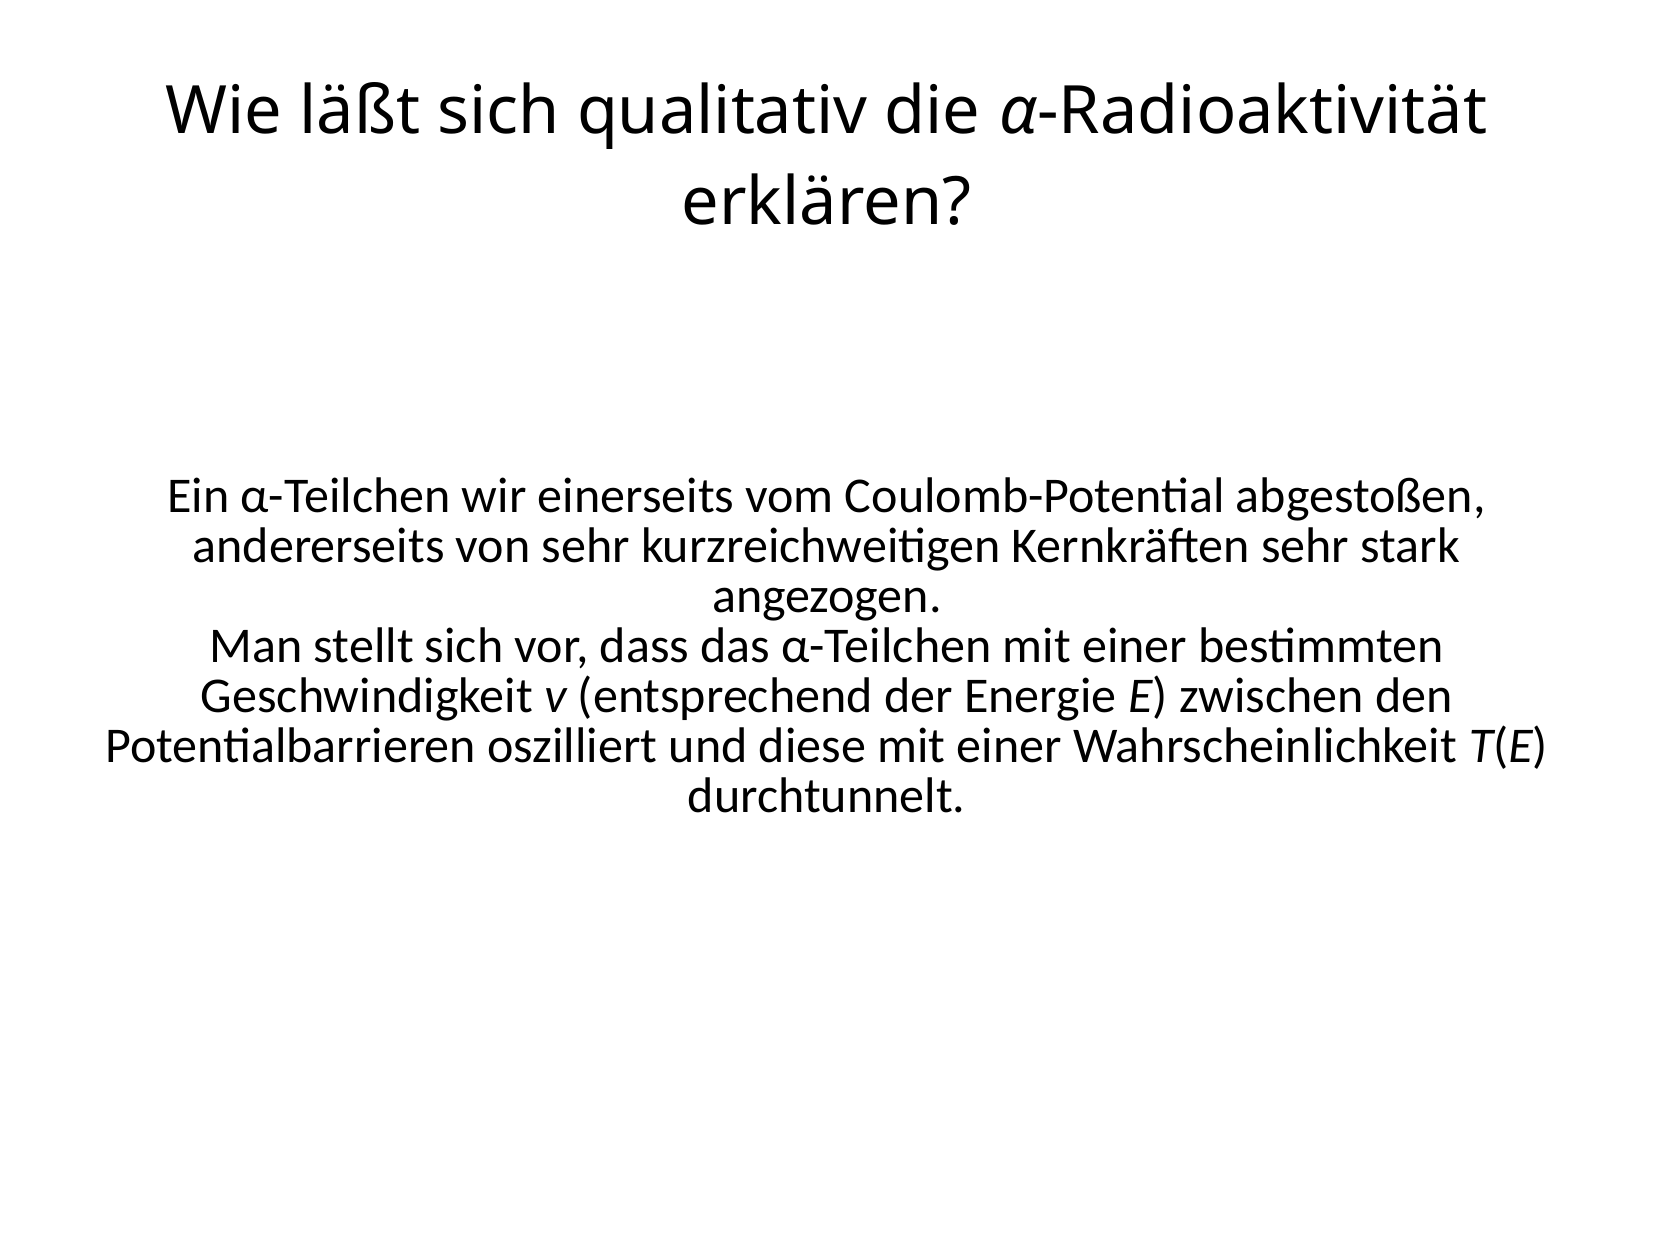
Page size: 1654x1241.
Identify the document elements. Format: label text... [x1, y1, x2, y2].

subtitle Ein α-Teilchen wir einerseits vom Coulomb-Potential abgestoßen, andererseits von sehr kurzreichweitigen Kernkräften sehr stark angezogen. Man stellt sich vor, dass das α-Teilchen mit einer bestimmten Geschwindigkeit v (entsprechend der Energie E) zwischen den Potentialbarrieren oszilliert und diese mit einer Wahrscheinlichkeit T(E) durchtunnelt. [82, 290, 1571, 1010]
title Wie läßt sich qualitativ die α-Radioaktivität erklären? [82, 49, 1571, 257]
